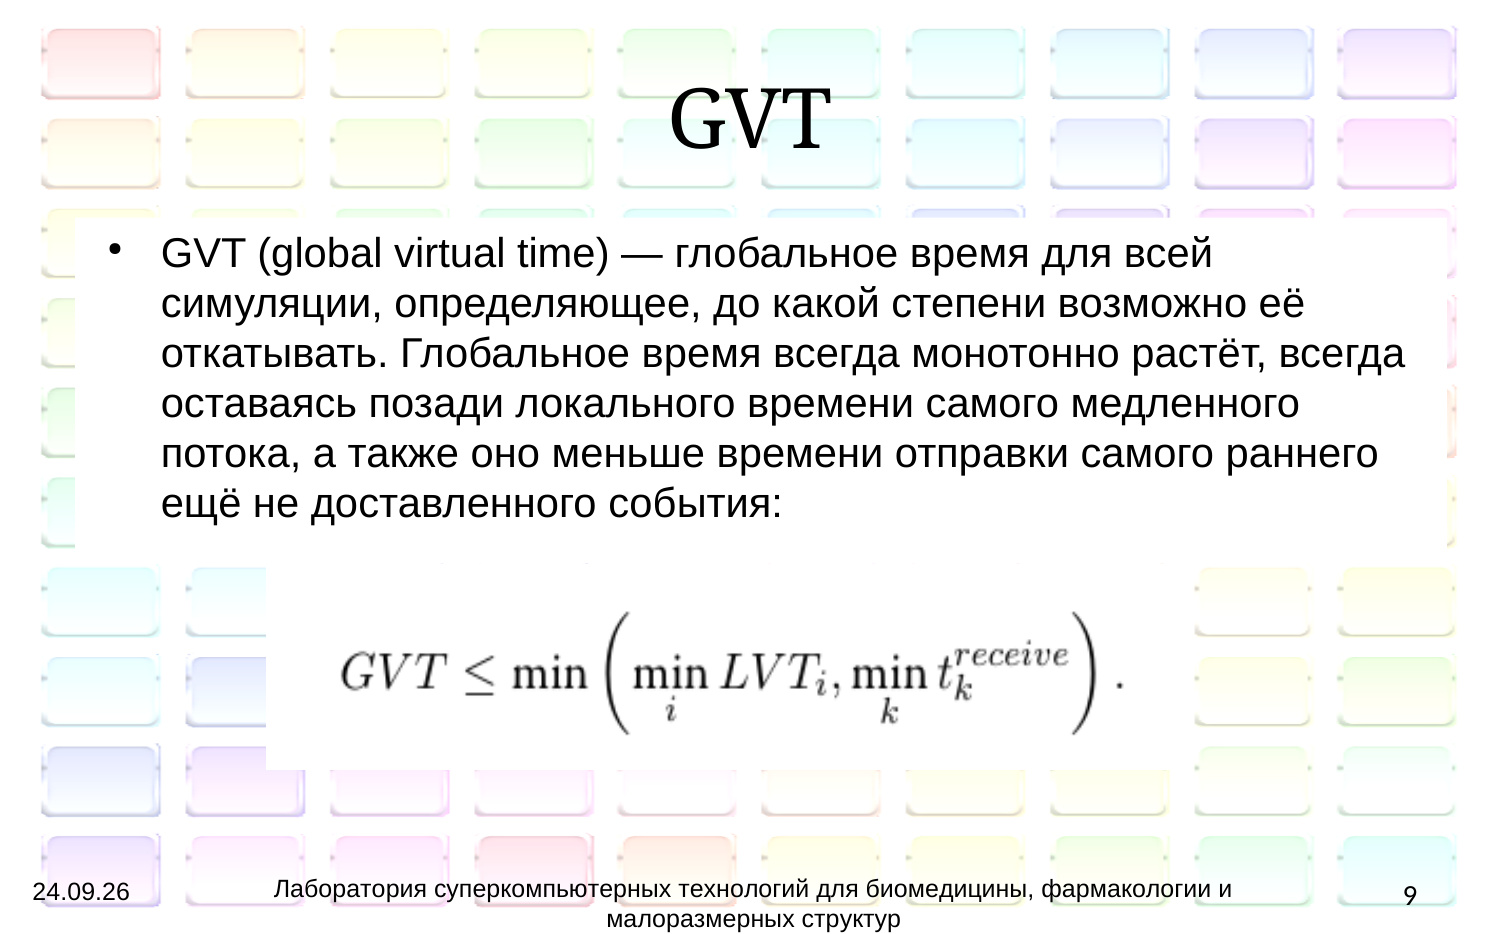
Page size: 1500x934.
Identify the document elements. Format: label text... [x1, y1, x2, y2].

picture [0, 0, 1500, 934]
text_box 14.04.14 [17, 868, 184, 918]
text_box Лаборатория суперкомпьютерных технологий для биомедицины, фармакологии и малоразмерных структур [171, 864, 1338, 915]
text_box <номер> [1387, 868, 1473, 918]
title GVT [75, 37, 1426, 193]
list GVT (global virtual time) — глобальное время для всей симуляции, определяющее, до какой степени возможно её откатывать. Глобальное время всегда монотонно растёт, всегда оставаясь позади локального времени самого медленного потока, а также оно меньше времени отправки самого раннего ещё не доставленного события: [75, 217, 1447, 557]
